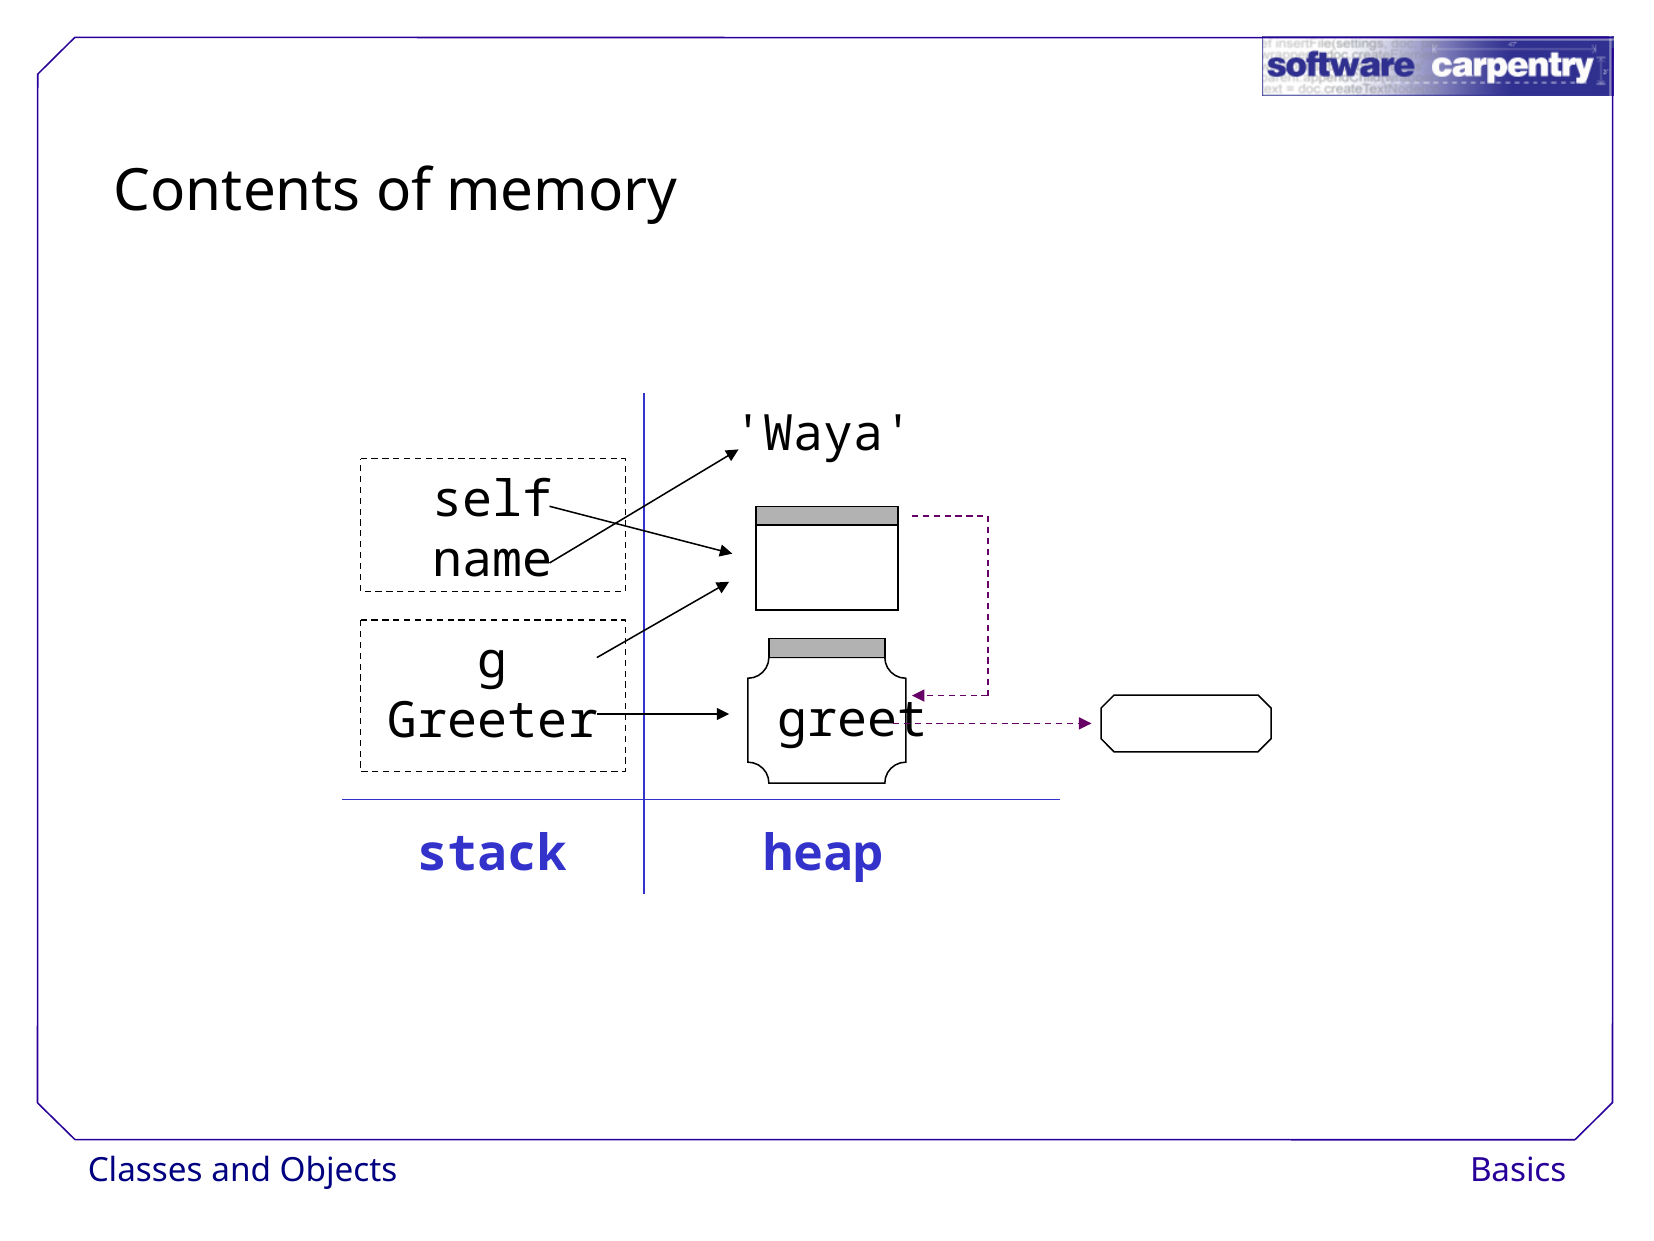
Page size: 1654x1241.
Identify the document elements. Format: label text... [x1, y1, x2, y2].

text_box heap [691, 818, 957, 895]
text_box greet [747, 658, 906, 784]
text_box 'Waya' [710, 392, 937, 460]
text_box Contents of memory [99, 109, 1517, 231]
text_box stack [360, 818, 626, 895]
text_box [756, 506, 898, 526]
text_box [768, 638, 885, 658]
text_box self name [360, 458, 626, 592]
text_box g Greeter [360, 620, 626, 772]
picture [1262, 36, 1614, 96]
